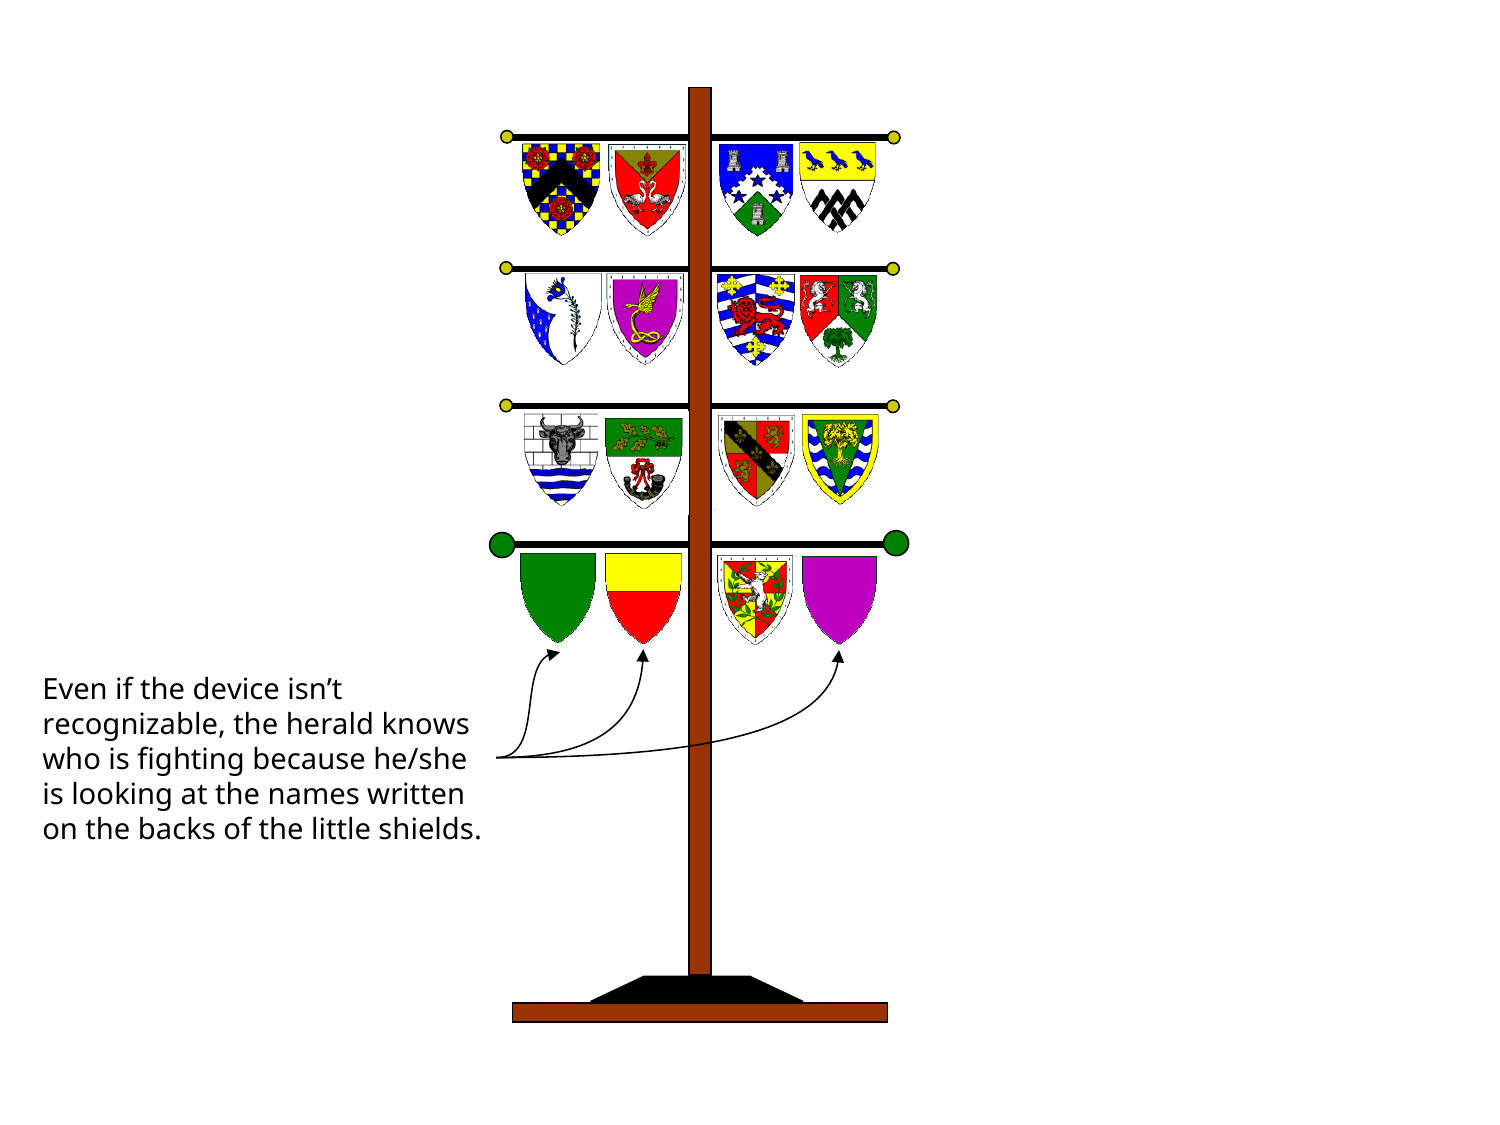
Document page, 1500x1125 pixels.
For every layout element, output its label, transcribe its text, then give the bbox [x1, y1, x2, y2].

text_box [499, 399, 513, 412]
text_box [886, 262, 900, 276]
text_box [590, 744, 804, 1002]
text_box Even if the device isn’t recognizable, the herald knows who is fighting because he/she is looking at the names written on the backs of the little shields. [27, 662, 498, 853]
text_box [883, 530, 909, 556]
text_box [489, 532, 515, 558]
text_box [499, 261, 513, 275]
picture [714, 141, 882, 239]
picture [711, 549, 883, 651]
picture [513, 548, 688, 650]
text_box [887, 131, 901, 144]
text_box [688, 87, 711, 745]
picture [713, 272, 881, 372]
text_box [886, 399, 900, 413]
picture [714, 410, 884, 510]
picture [516, 141, 688, 241]
text_box [512, 1003, 888, 1022]
text_box [500, 130, 514, 144]
picture [519, 409, 689, 515]
picture [523, 272, 688, 370]
